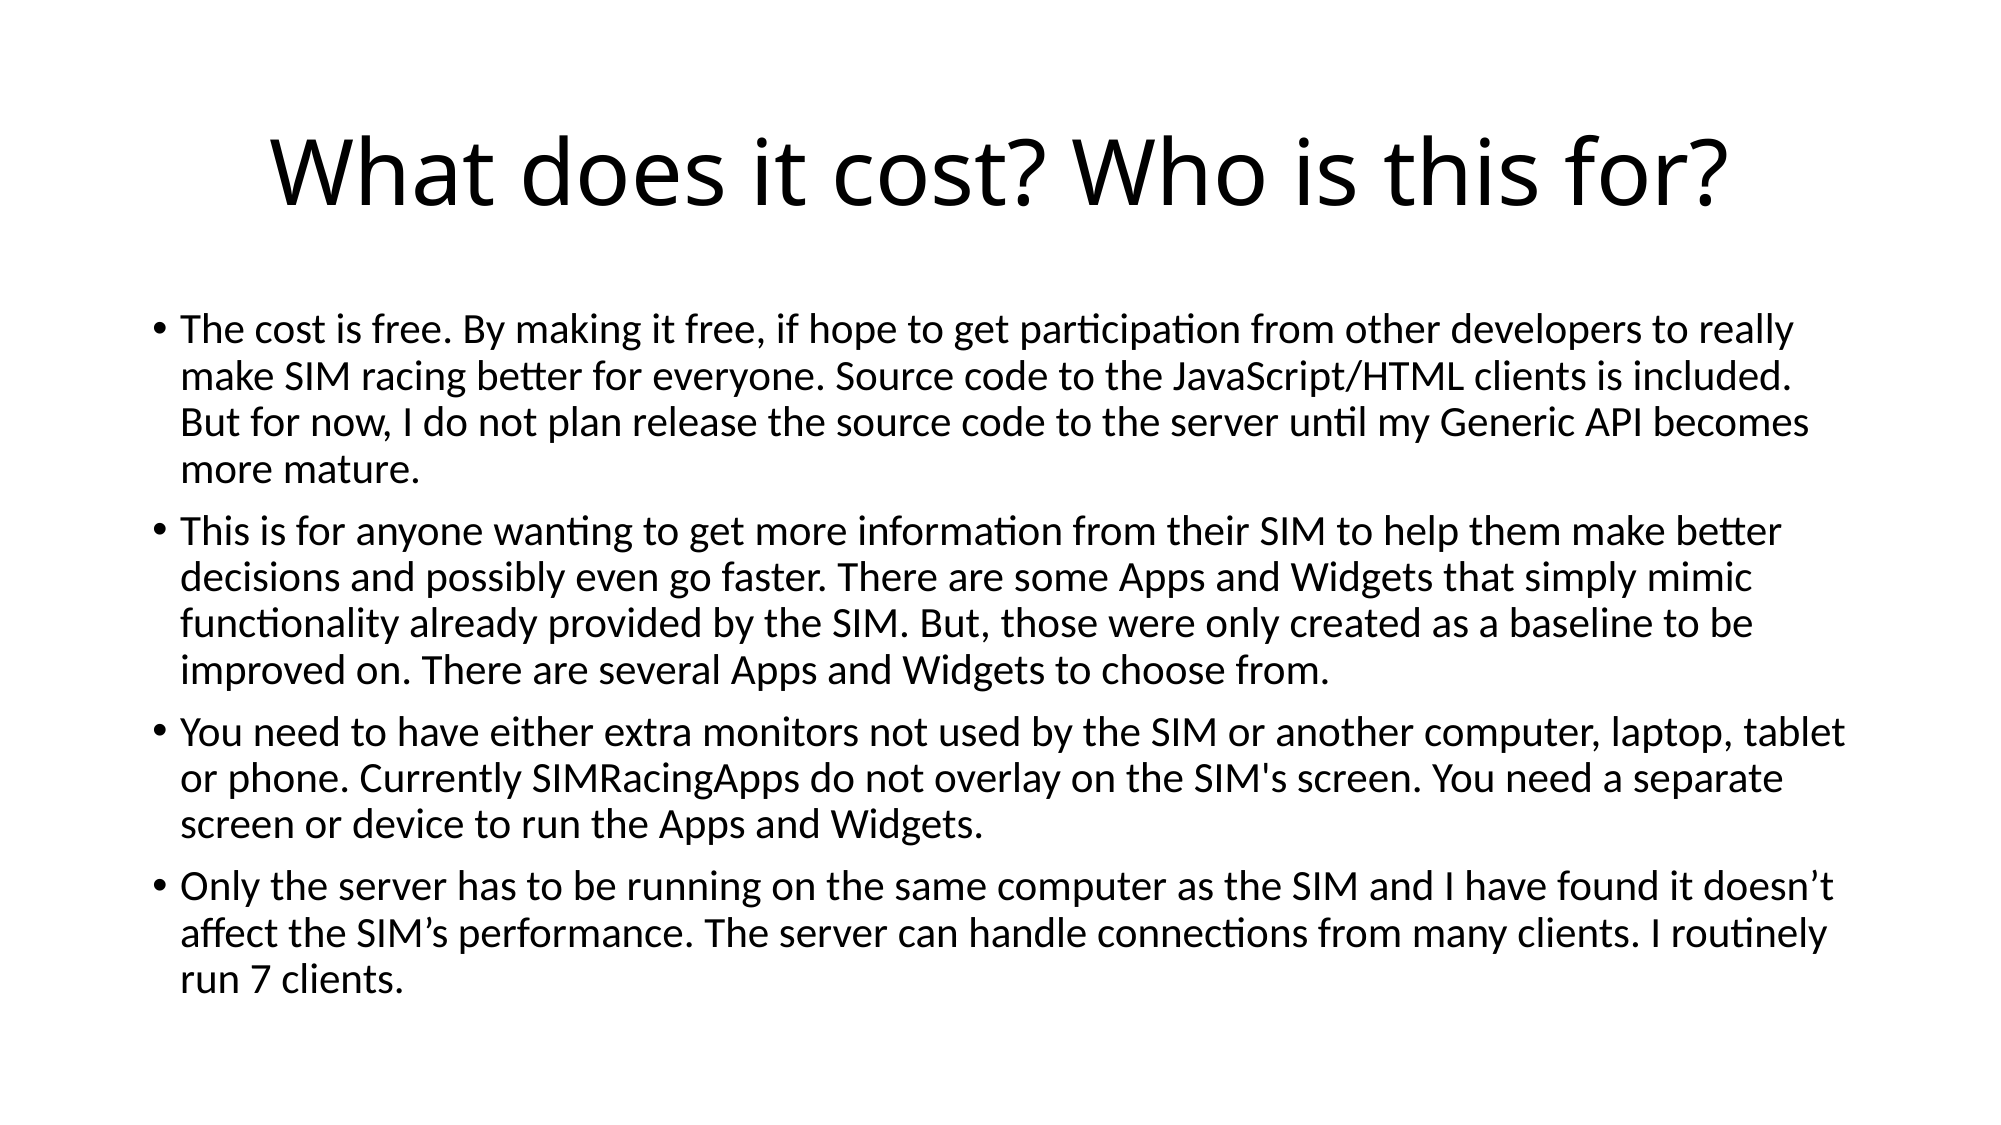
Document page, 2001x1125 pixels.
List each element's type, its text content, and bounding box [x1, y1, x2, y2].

title What does it cost? Who is this for? [137, 59, 1863, 278]
list The cost is free. By making it free, if hope to get participation from other developers to really make SIM racing better for everyone. Source code to the JavaScript/HTML clients is included. But for now, I do not plan release the source code to the server until my Generic API becomes more mature. This is for anyone wanting to get more information from their SIM to help them make better decisions and possibly even go faster. There are some Apps and Widgets that simply mimic functionality already provided by the SIM. But, those were only created as a baseline to be improved on. There are several Apps and Widgets to choose from. You need to have either extra monitors not used by the SIM or another computer, laptop, tablet or phone. Currently SIMRacingApps do not overlay on the SIM's screen. You need a separate screen or device to run the Apps and Widgets. Only the server has to be running on the same computer as the SIM and I have found it doesn’t affect the SIM’s performance. The server can handle connections from many clients. I routinely run 7 clients. [137, 299, 1863, 1014]
